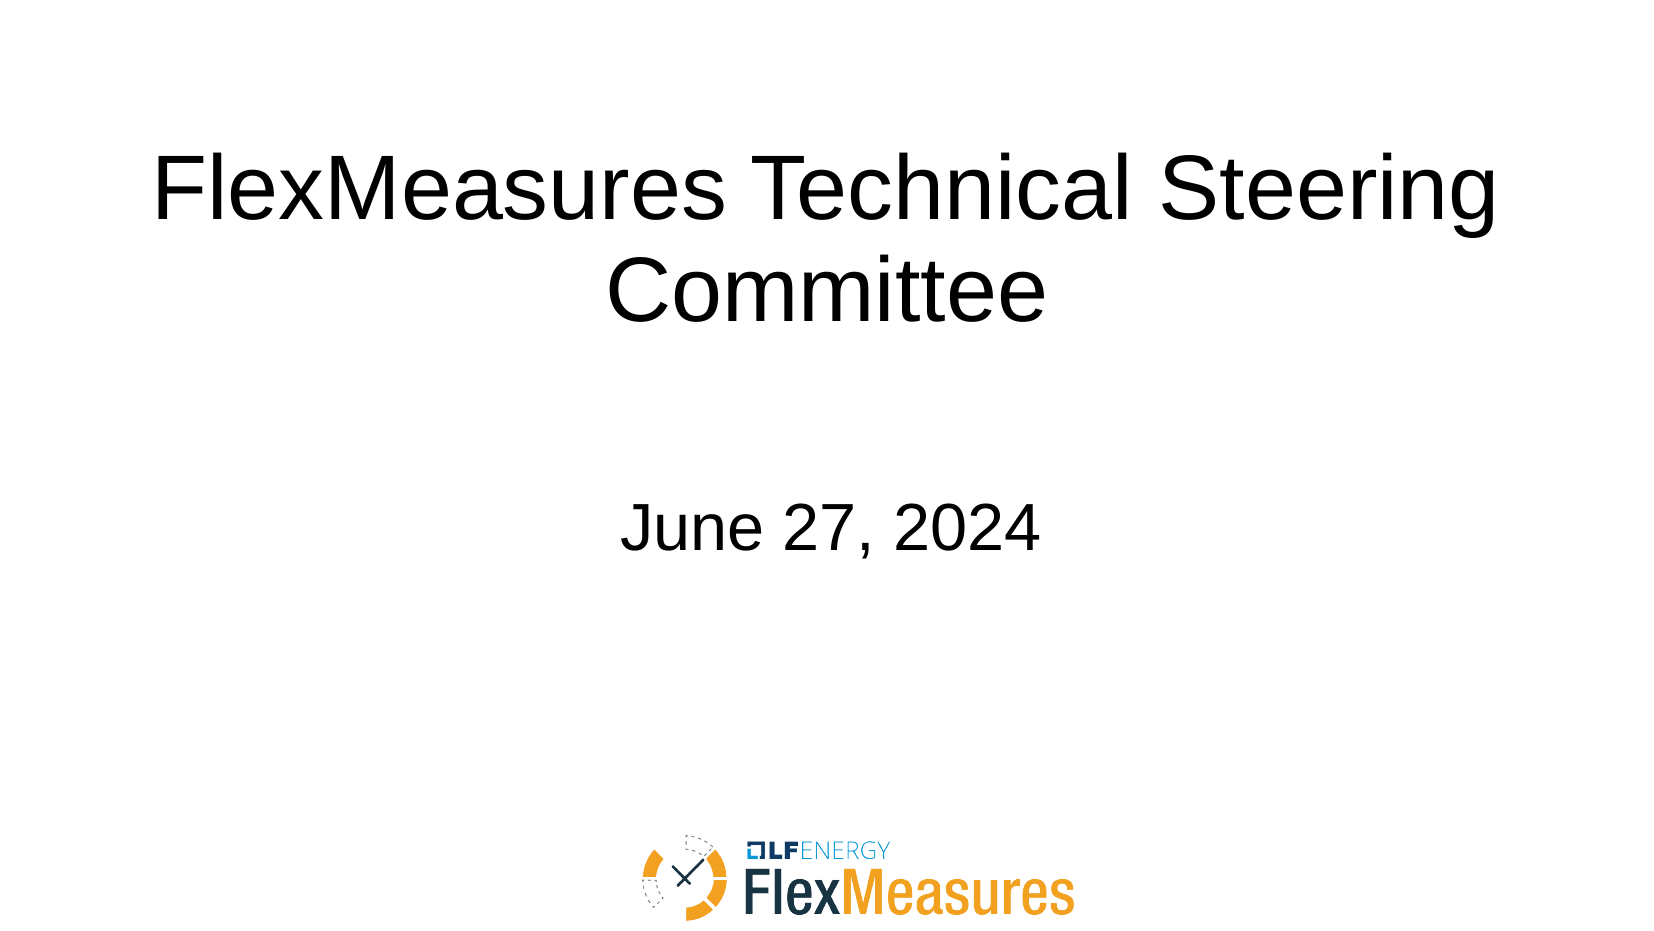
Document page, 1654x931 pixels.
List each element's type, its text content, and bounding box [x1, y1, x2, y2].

picture [642, 835, 1074, 921]
title FlexMeasures Technical Steering Committee [82, 136, 1571, 342]
subtitle June 27, 2024 [86, 257, 1575, 798]
